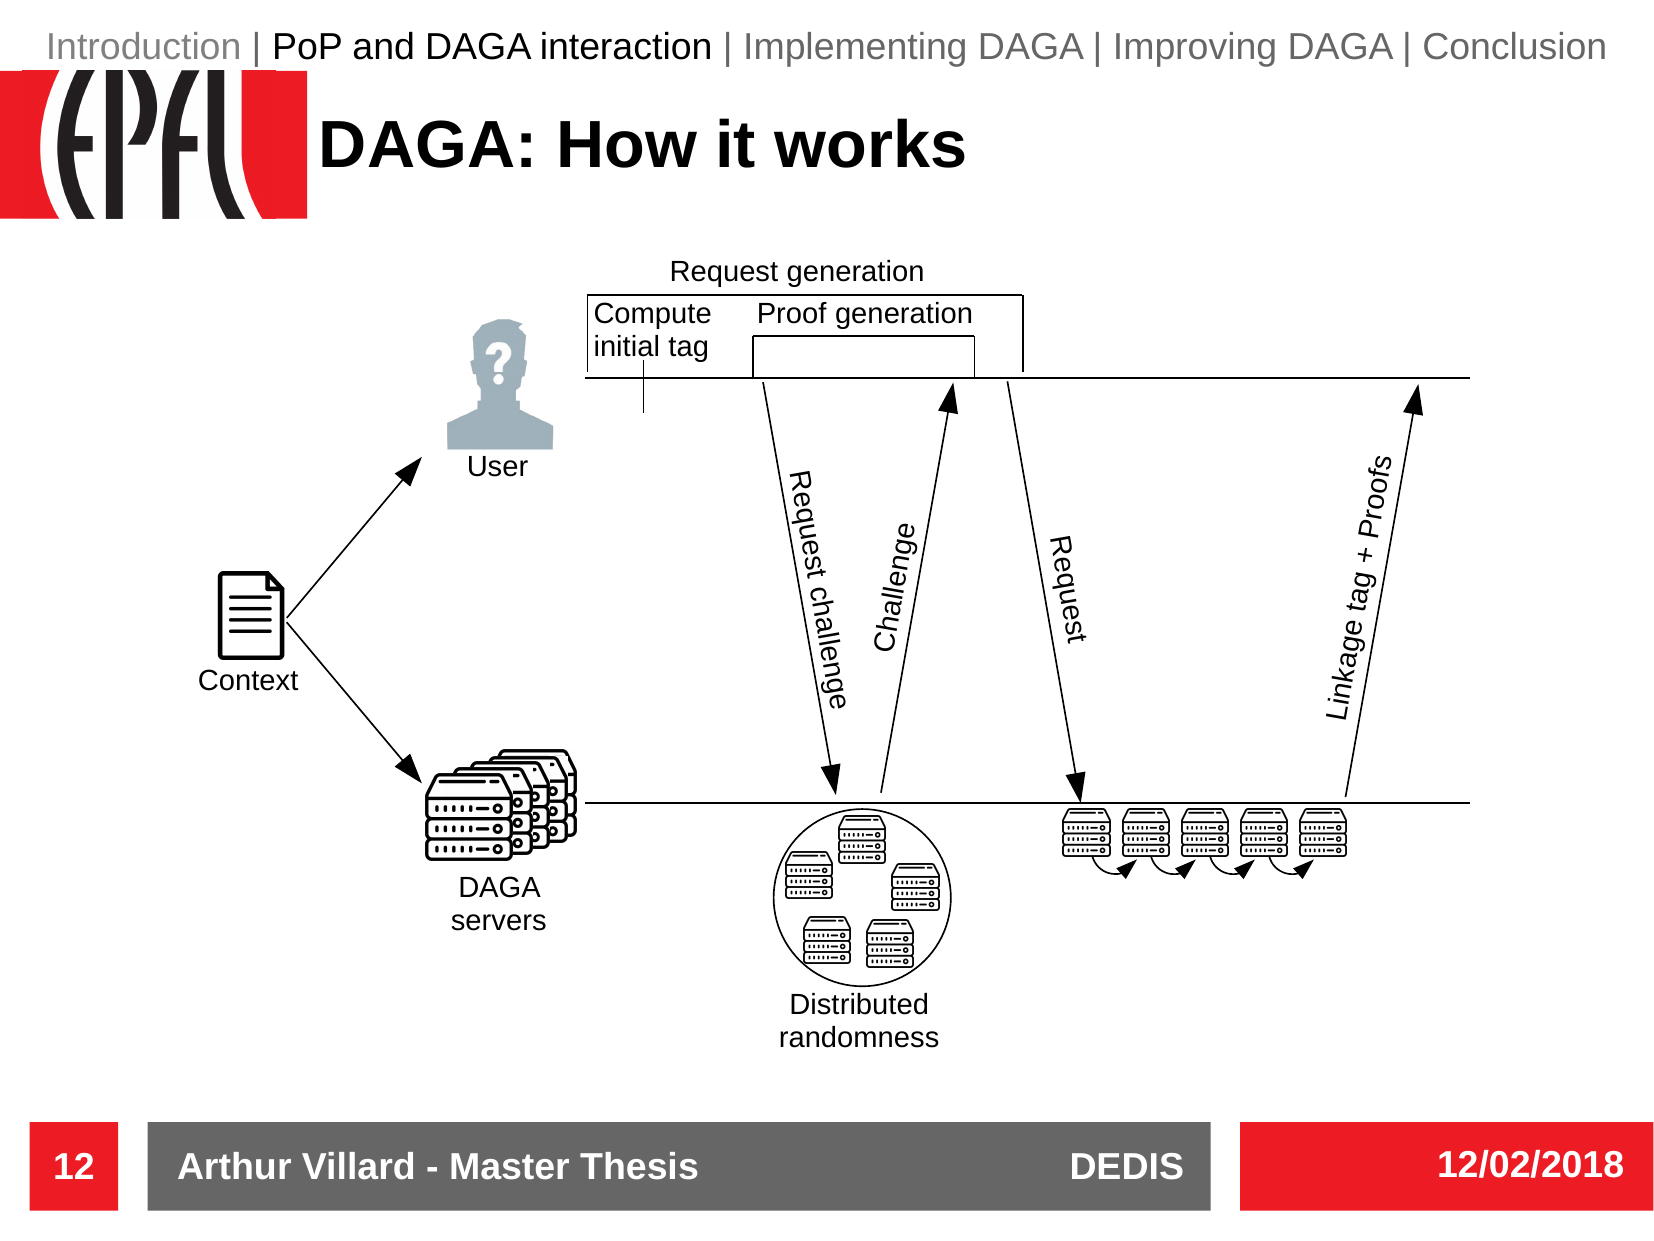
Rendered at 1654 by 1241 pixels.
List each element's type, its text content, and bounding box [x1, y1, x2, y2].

picture [431, 306, 567, 464]
text_box User [448, 442, 544, 491]
text_box Introduction | PoP and DAGA interaction | Implementing DAGA | Improving DAGA | Conclusion [0, 15, 1654, 77]
picture [1240, 808, 1288, 857]
text_box Compute initial tag [578, 289, 587, 370]
picture [866, 919, 914, 968]
picture [838, 815, 886, 864]
picture [891, 863, 940, 911]
text_box Linkage tag + Proofs [1306, 419, 1412, 757]
text_box Request generation [584, 247, 1010, 296]
text_box DAGA servers [425, 862, 573, 946]
text_box Context [183, 656, 319, 705]
picture [206, 571, 296, 656]
text_box Request challenge [772, 449, 868, 732]
picture [425, 749, 577, 861]
picture [785, 851, 833, 900]
picture [1299, 808, 1347, 857]
picture [1181, 808, 1229, 857]
picture [22, 77, 276, 219]
picture [803, 916, 851, 964]
text_box Request [1021, 448, 1117, 731]
text_box Compute initial tag [588, 296, 733, 370]
picture [1062, 808, 1111, 857]
picture [1122, 808, 1170, 857]
text_box Distributed randomness [761, 980, 957, 1063]
text_box Proof generation [726, 296, 1004, 338]
text_box Challenge [856, 502, 932, 674]
title DAGA: How it works [318, 77, 1565, 219]
